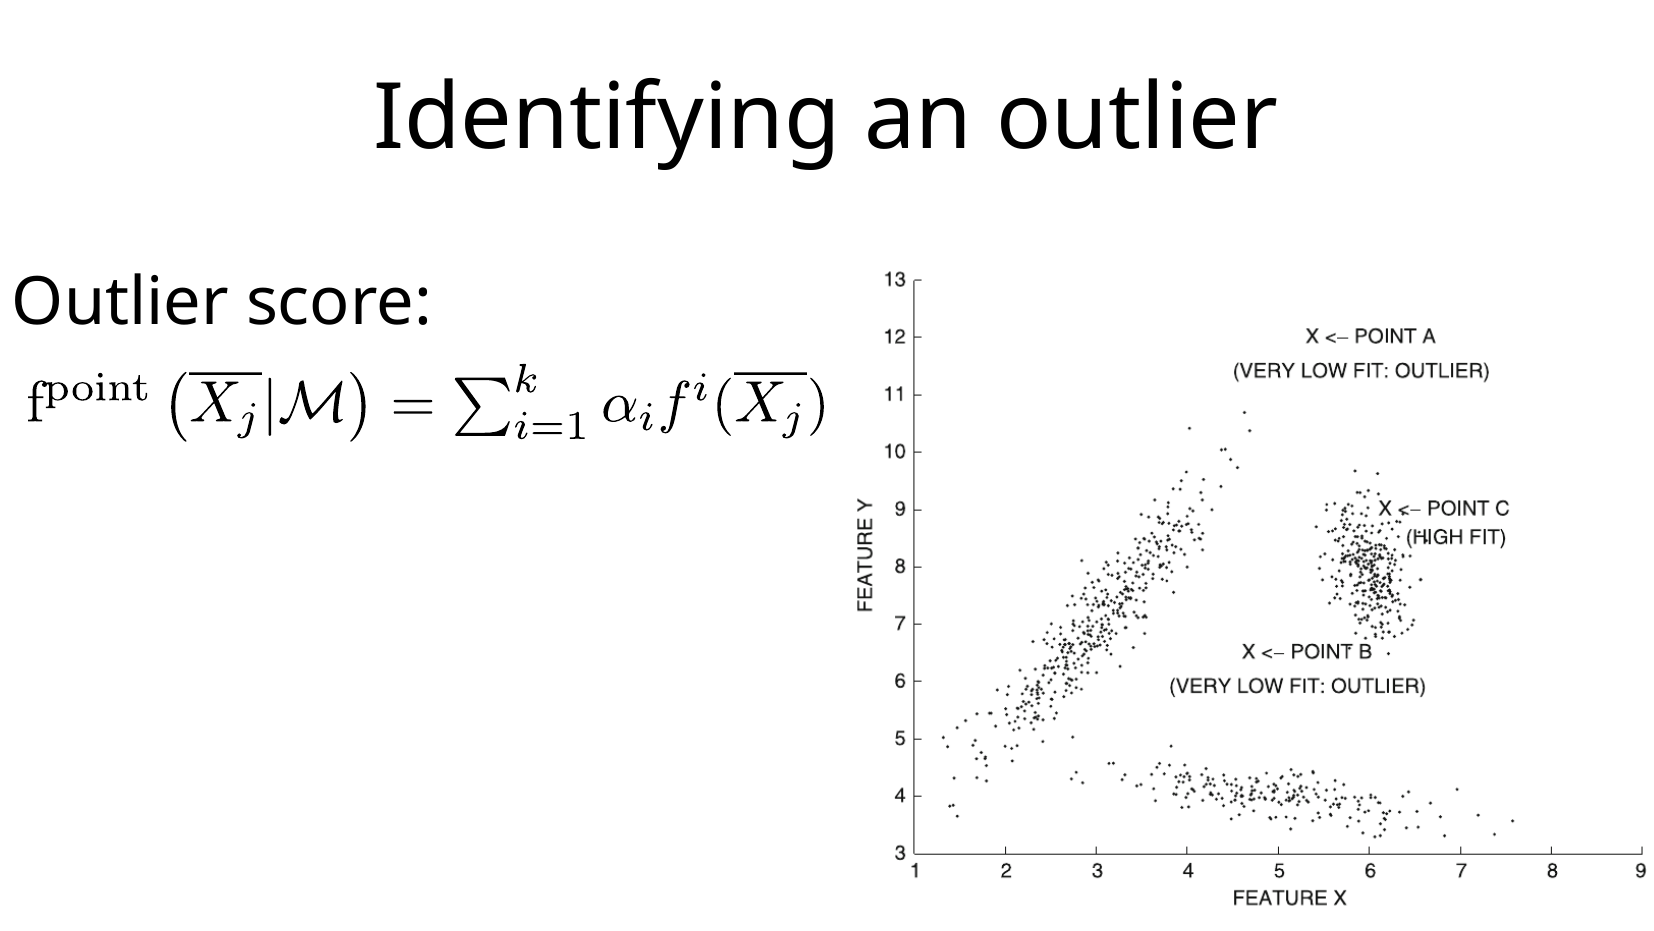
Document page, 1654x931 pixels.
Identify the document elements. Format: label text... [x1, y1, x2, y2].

text_box [26, 363, 830, 442]
title Identifying an outlier [82, 1, 1571, 226]
list Outlier score: [11, 253, 1500, 793]
picture [835, 248, 1654, 926]
